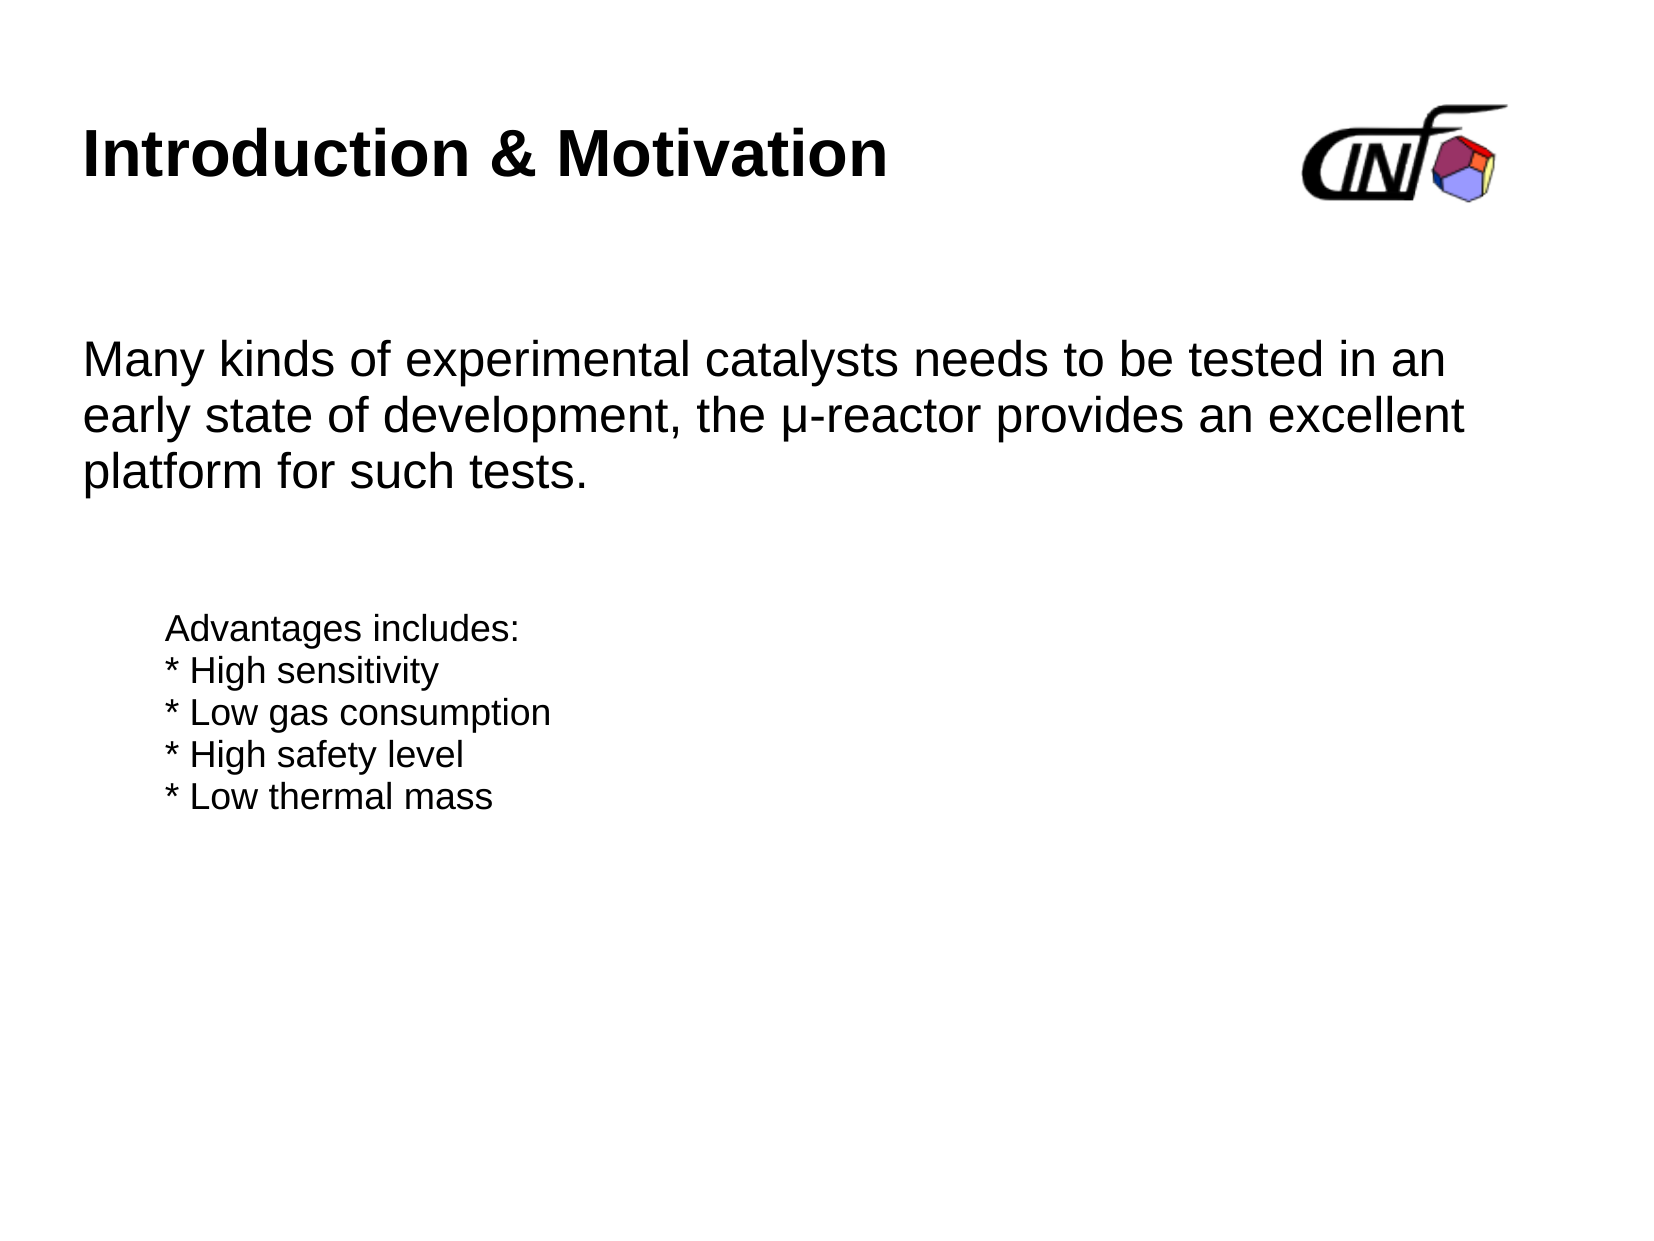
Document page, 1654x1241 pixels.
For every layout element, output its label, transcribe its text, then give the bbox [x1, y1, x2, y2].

subtitle Many kinds of experimental catalysts needs to be tested in an early state of development, the μ-reactor provides an excellent platform for such tests. [82, 290, 1501, 541]
title Introduction & Motivation [82, 49, 1571, 257]
text_box Advantages includes: * High sensitivity * Low gas consumption * High safety level * Low thermal mass [150, 600, 646, 825]
